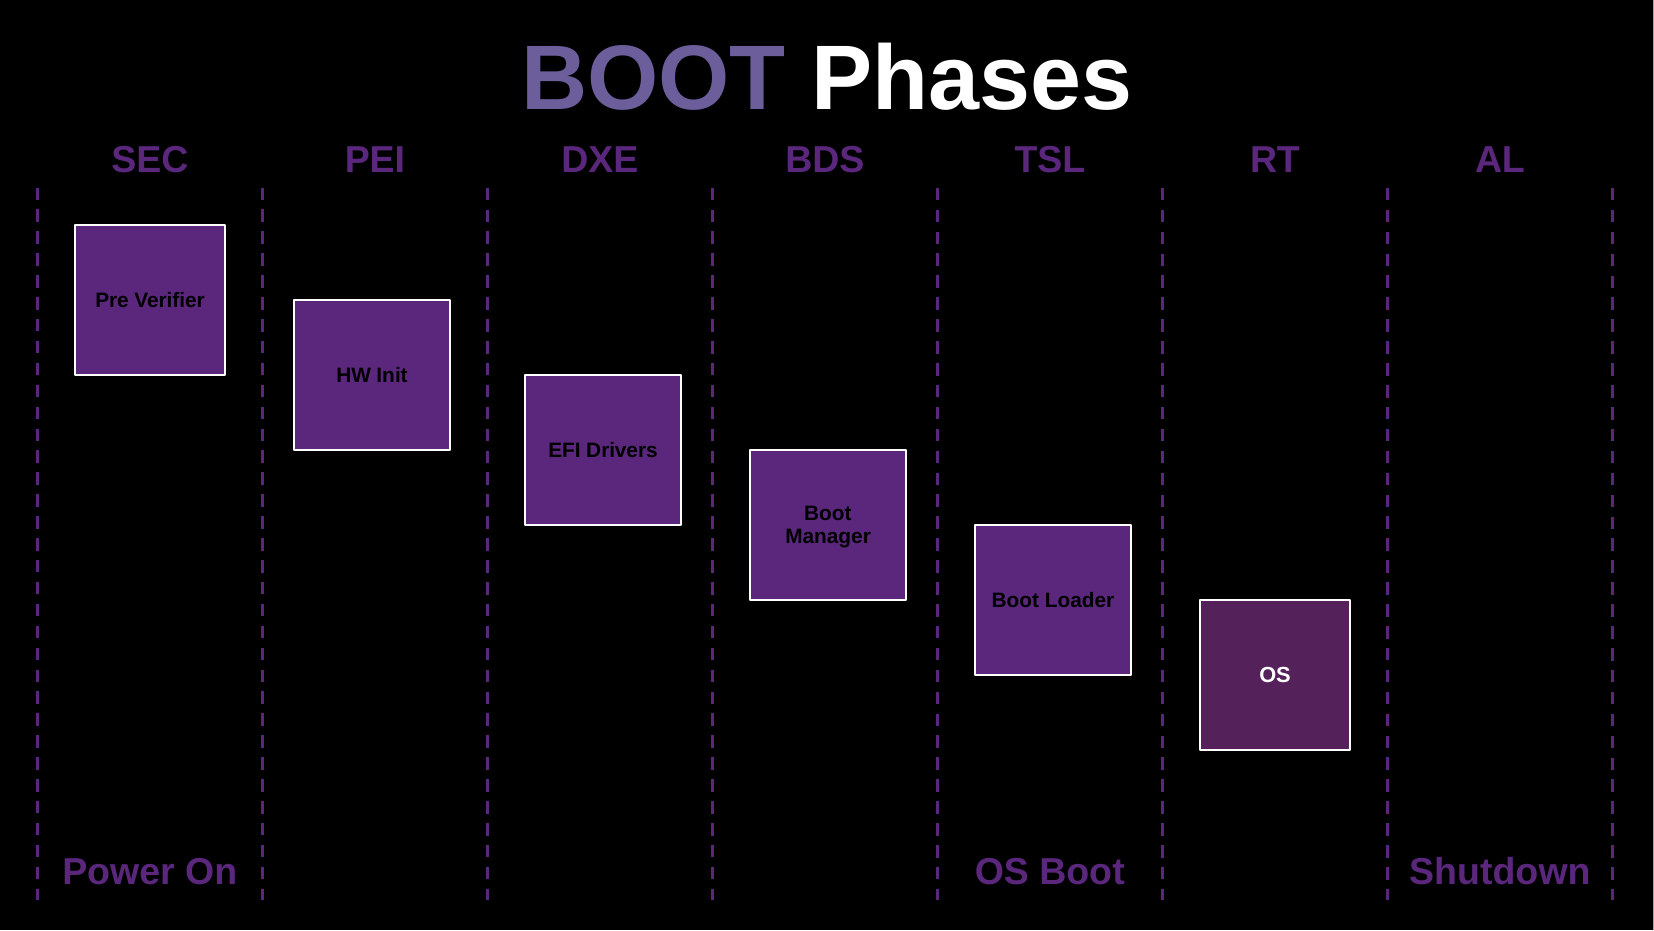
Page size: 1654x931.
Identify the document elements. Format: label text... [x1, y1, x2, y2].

title BOOT Phases [82, 0, 1571, 112]
text_box DXE [487, 112, 712, 188]
text_box Pre Verifier [75, 225, 226, 376]
text_box Boot Loader [974, 525, 1131, 676]
text_box EFI Drivers [524, 375, 681, 526]
text_box TSL [937, 112, 1162, 188]
text_box HW Init [293, 300, 450, 451]
text_box Shutdown [1387, 825, 1613, 901]
text_box RT [1162, 112, 1387, 188]
text_box AL [1387, 112, 1613, 188]
text_box PEI [262, 112, 487, 188]
text_box OS [1200, 600, 1351, 751]
text_box Power On [37, 825, 263, 901]
text_box OS Boot [937, 825, 1163, 901]
text_box BDS [712, 112, 937, 188]
text_box SEC [37, 112, 262, 188]
text_box Boot Manager [749, 450, 906, 601]
